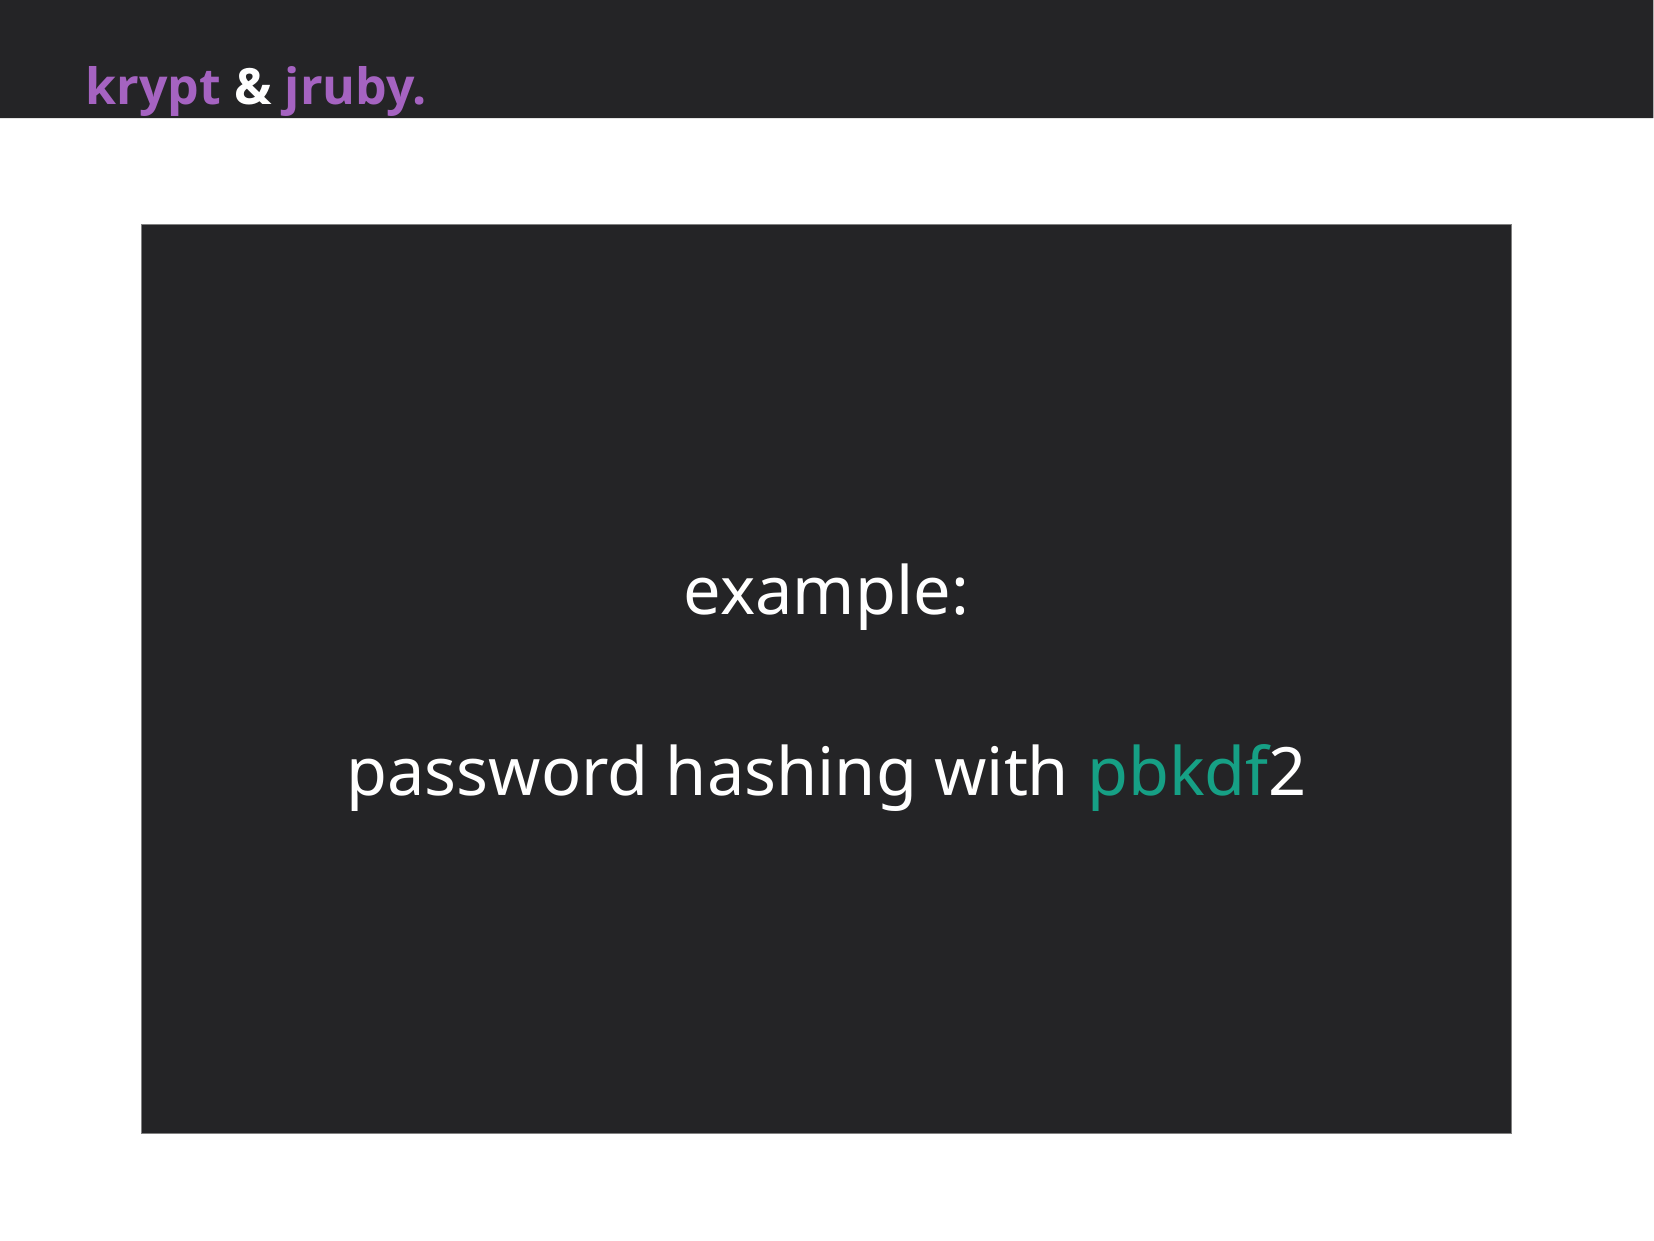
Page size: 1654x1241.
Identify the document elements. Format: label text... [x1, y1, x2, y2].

text_box [0, 0, 1654, 119]
text_box krypt & jruby. [70, 43, 1359, 119]
text_box example: password hashing with pbkdf2 [141, 224, 1512, 1134]
